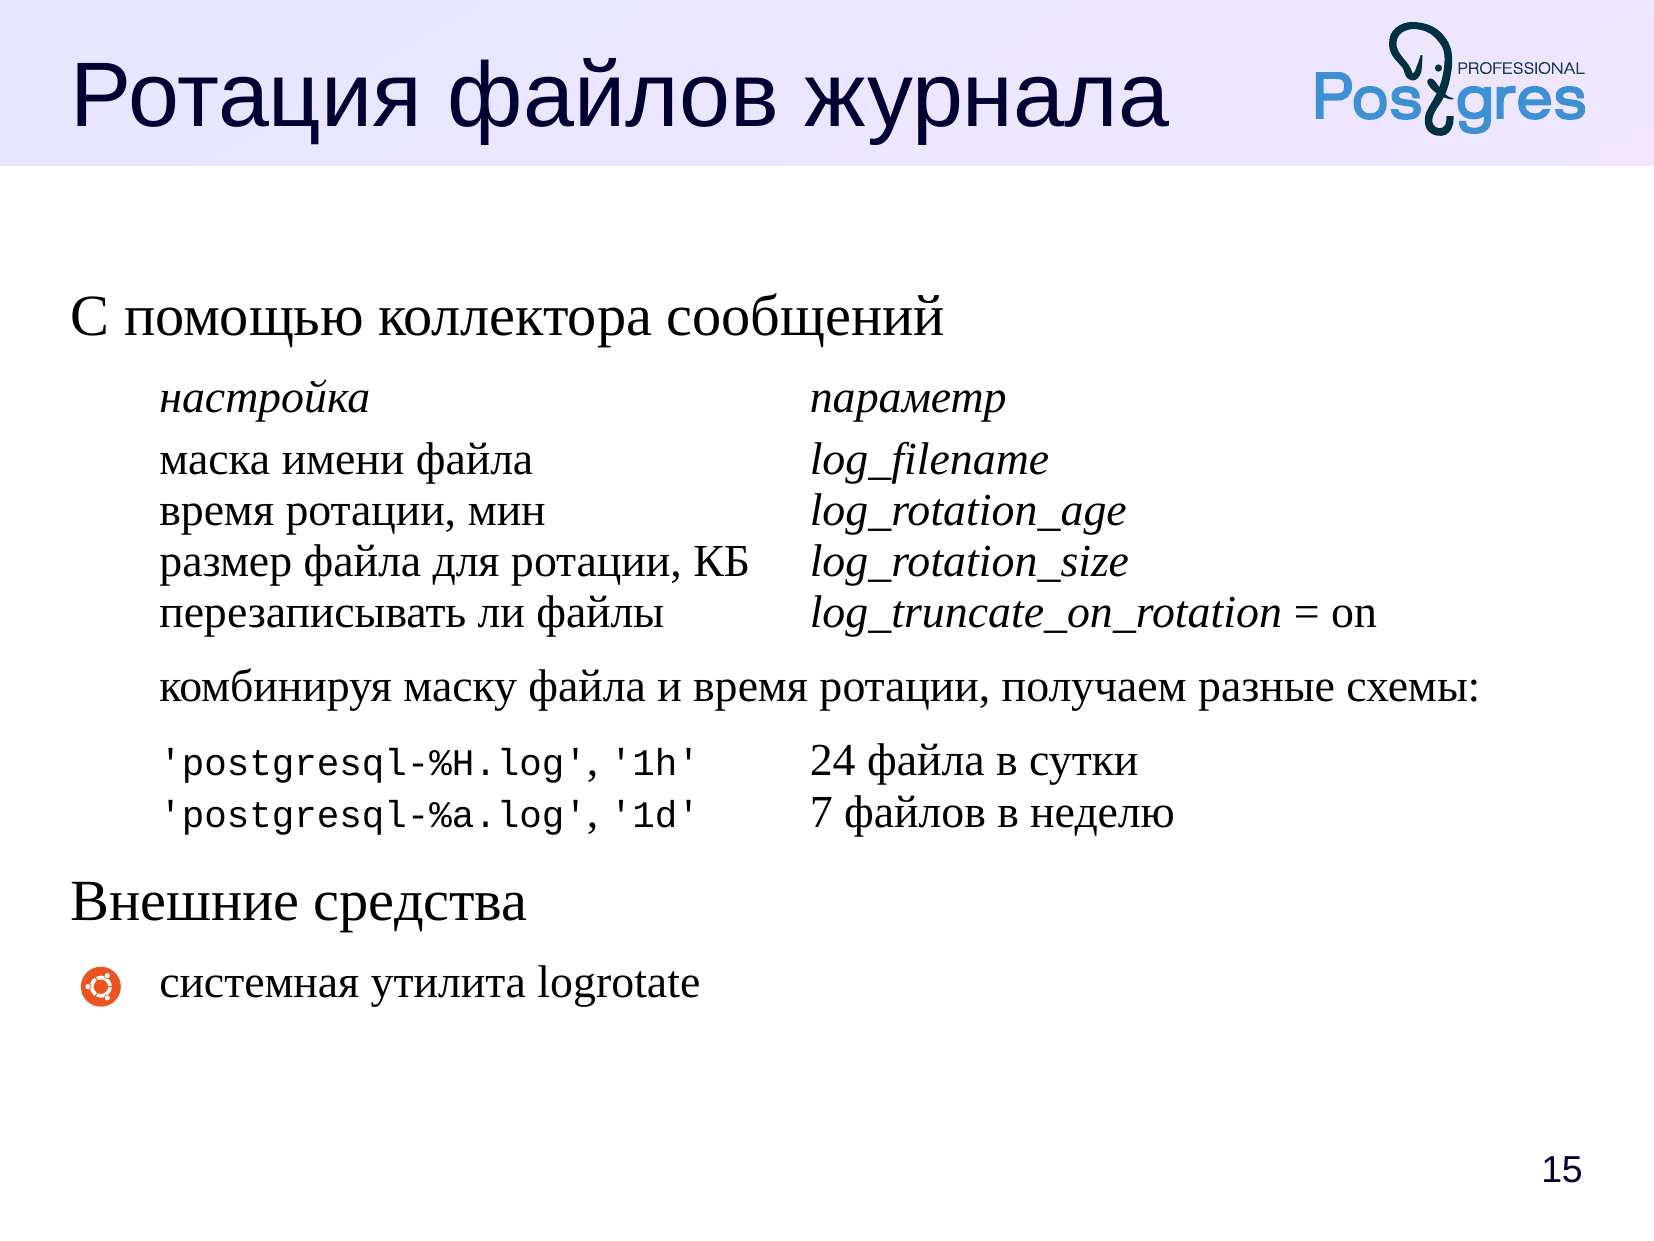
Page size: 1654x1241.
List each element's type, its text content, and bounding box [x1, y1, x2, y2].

picture [70, 956, 131, 1017]
list С помощью коллектора сообщений настройка параметр маска имени файла log_filename время ротации, мин log_rotation_age размер файла для ротации, КБ log_rotation_size перезаписывать ли файлы log_truncate_on_rotation = on комбинируя маску файла и время ротации, получаем разные схемы: 'postgresql-%H.log', '1h' 24 файла в сутки 'postgresql-%a.log', '1d' 7 файлов в неделю Внешние средства системная утилита logrotate [70, 283, 1583, 1134]
title Ротация файлов журнала [70, 43, 1291, 147]
